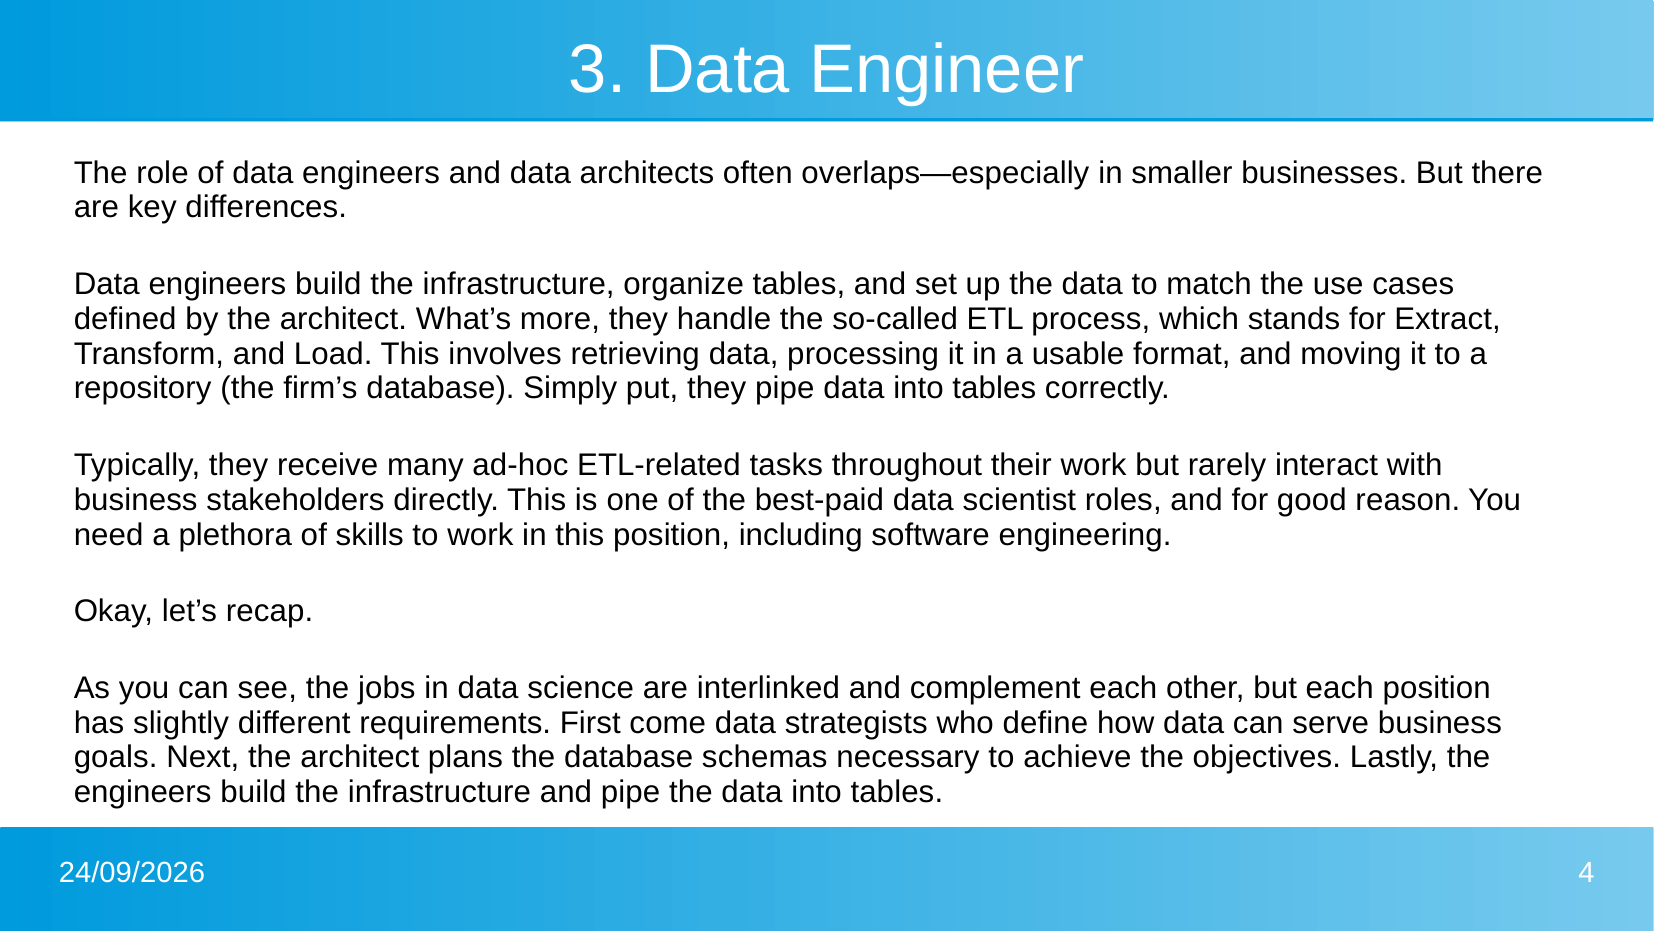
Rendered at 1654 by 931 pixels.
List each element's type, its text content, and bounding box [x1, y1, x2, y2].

text_box The role of data engineers and data architects often overlaps—especially in smaller businesses. But there are key differences. Data engineers build the infrastructure, organize tables, and set up the data to match the use cases defined by the architect. What’s more, they handle the so-called ETL process, which stands for Extract, Transform, and Load. This involves retrieving data, processing it in a usable format, and moving it to a repository (the firm’s database). Simply put, they pipe data into tables correctly. Typically, they receive many ad-hoc ETL-related tasks throughout their work but rarely interact with business stakeholders directly. This is one of the best-paid data scientist roles, and for good reason. You need a plethora of skills to work in this position, including software engineering. Okay, let’s recap. As you can see, the jobs in data science are interlinked and complement each other, but each position has slightly different requirements. First come data strategists who define how data can serve business goals. Next, the architect plans the database schemas necessary to achieve the objectives. Lastly, the engineers build the infrastructure and pipe the data into tables. [59, 147, 1565, 817]
title 3. Data Engineer [59, 29, 1595, 108]
